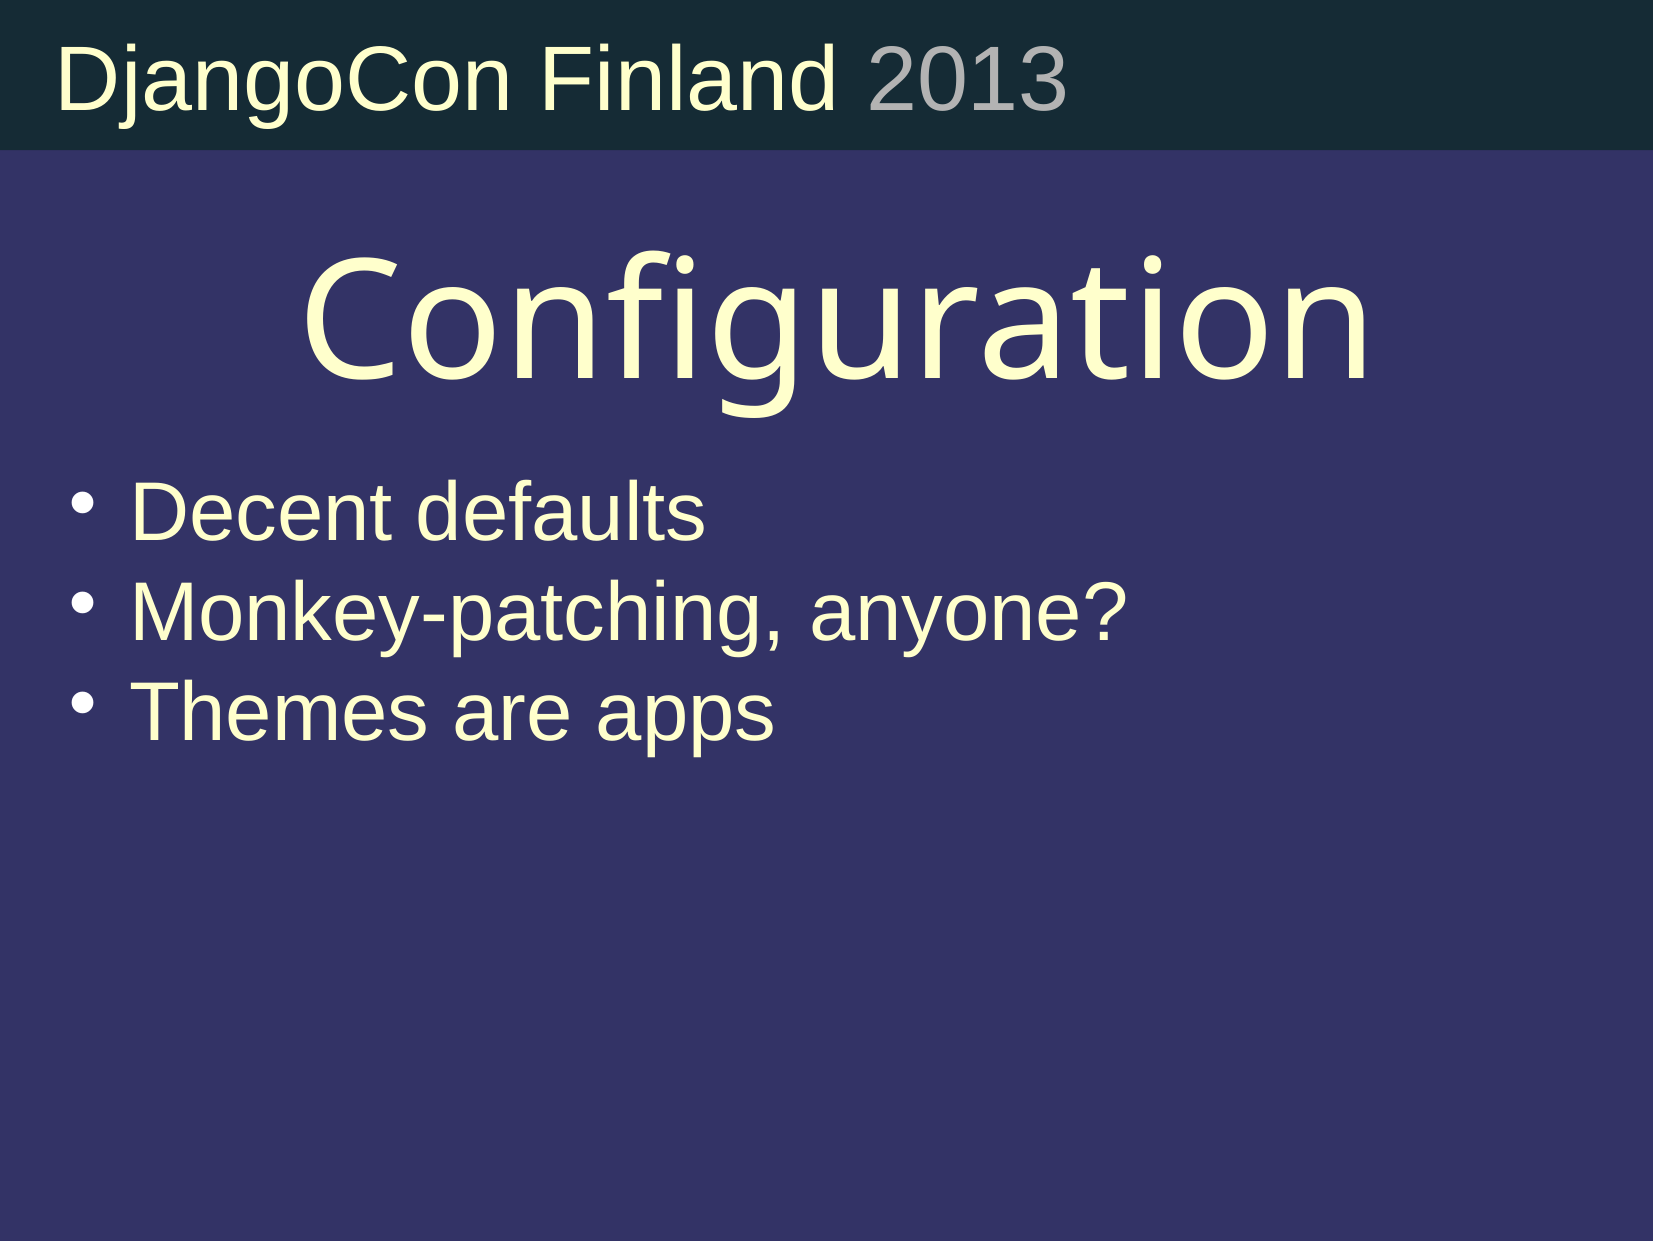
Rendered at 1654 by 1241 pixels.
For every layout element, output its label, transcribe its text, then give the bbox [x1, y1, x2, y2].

text_box [0, 0, 1653, 151]
subtitle Configuration [26, 215, 1651, 413]
title DjangoCon Finland 2013 [37, 0, 1088, 131]
text_box Decent defaults Monkey-patching, anyone? Themes are apps [53, 449, 1613, 1163]
